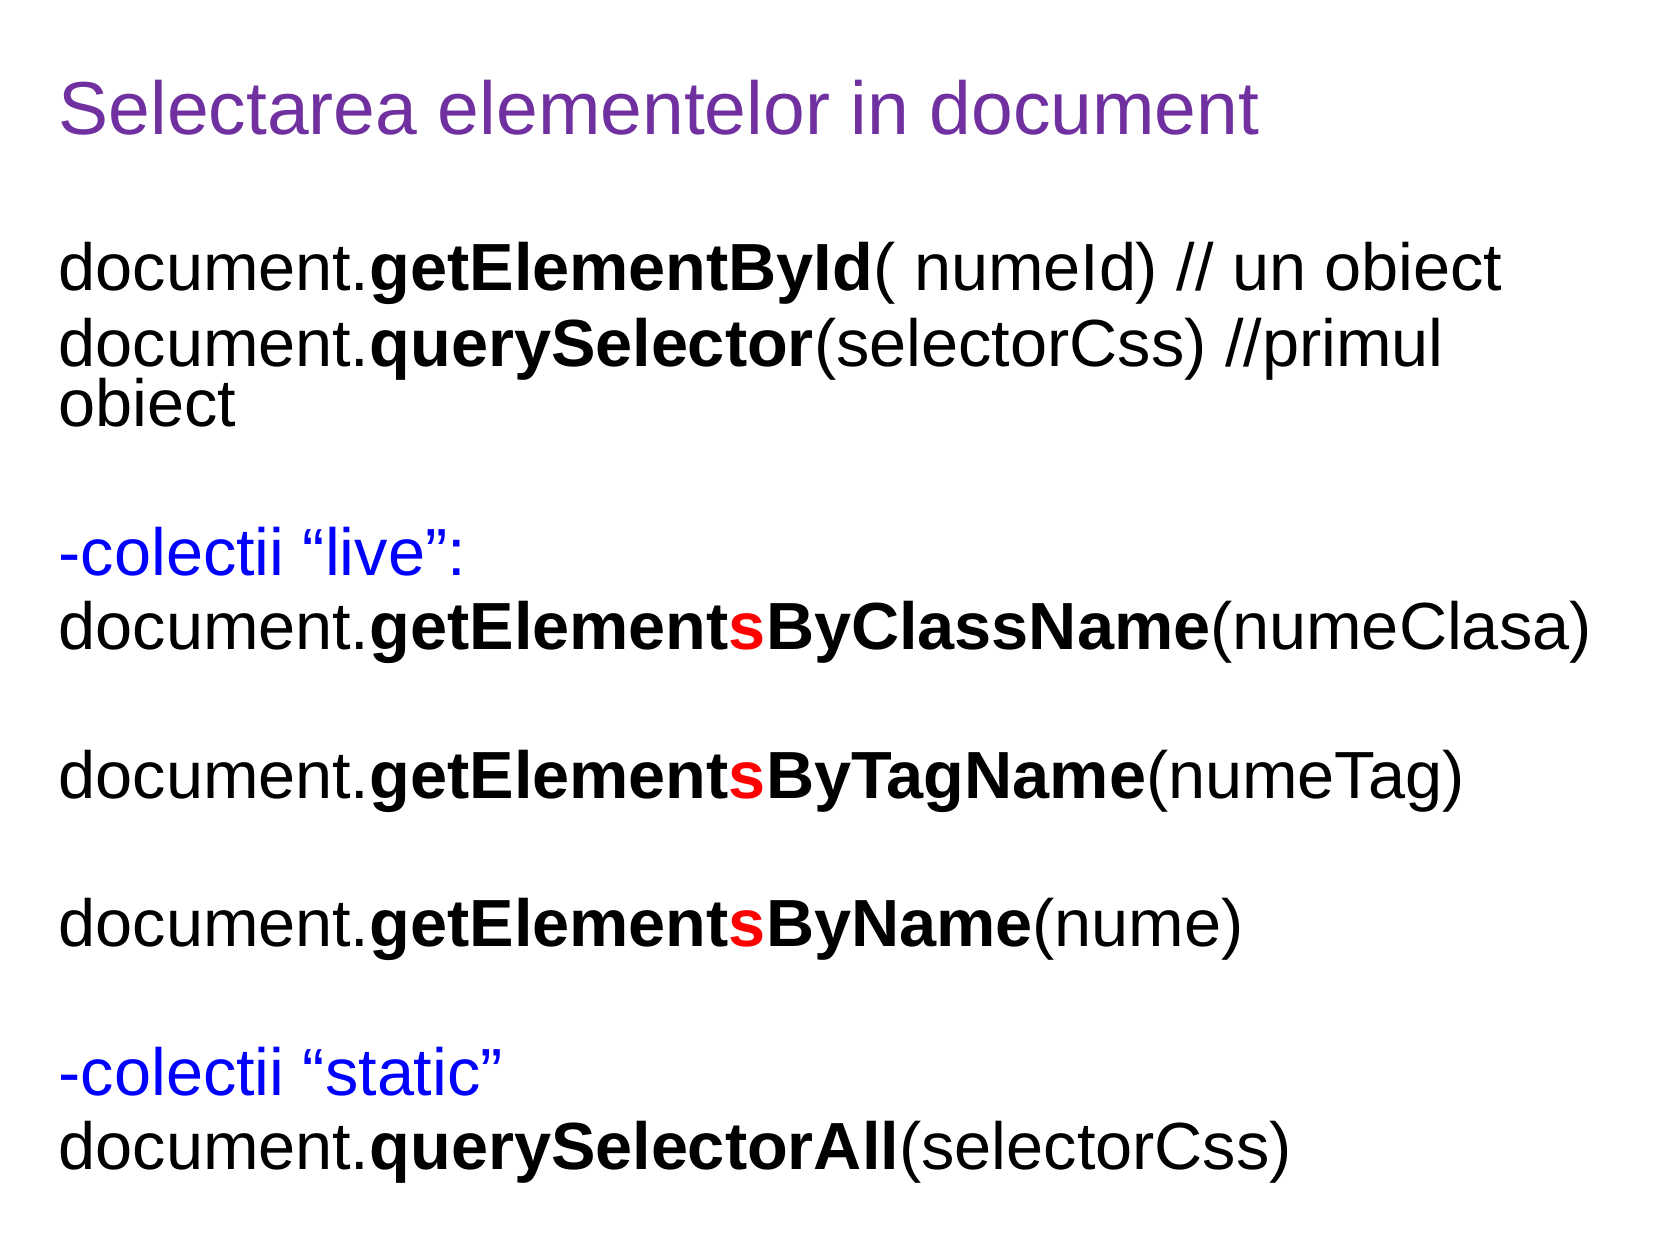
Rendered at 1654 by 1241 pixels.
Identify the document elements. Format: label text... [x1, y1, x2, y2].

text_box Selectarea elementelor in document document.getElementById( numeId) // un obiect document.querySelector(selectorCss) //primul obiect -colectii “live”: document.getElementsByClassName(numeClasa) document.getElementsByTagName(numeTag) document.getElementsByName(nume) -colectii “static” document.querySelectorAll(selectorCss) [43, 73, 1652, 1189]
